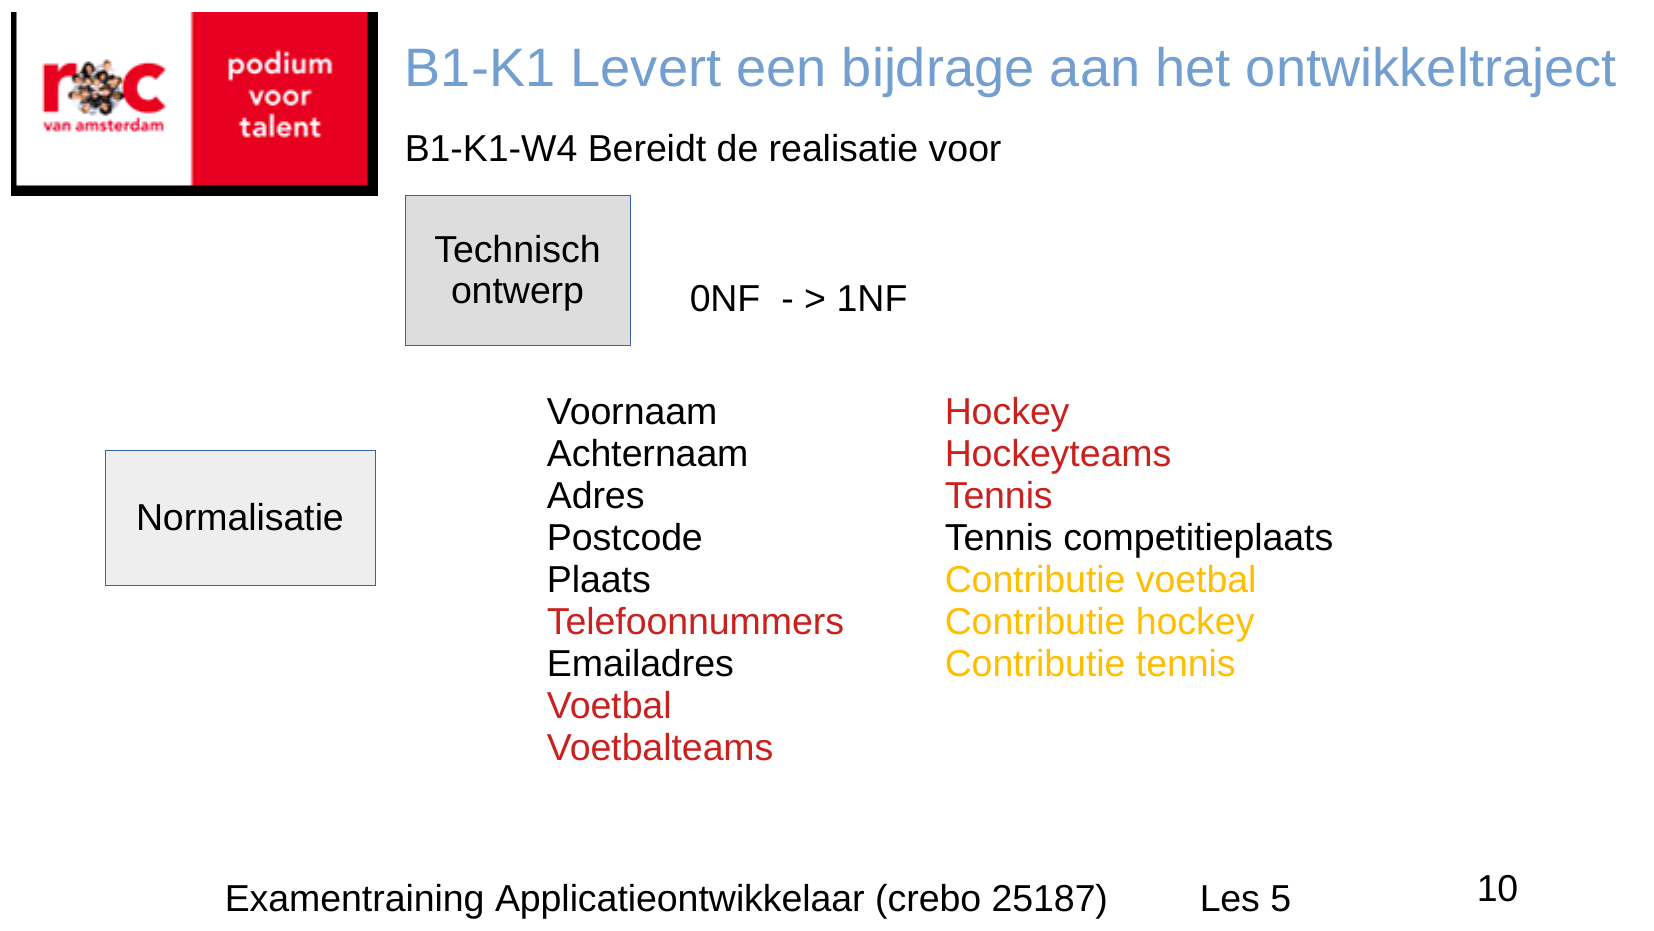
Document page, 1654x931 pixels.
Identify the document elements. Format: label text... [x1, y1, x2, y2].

text_box Les 5 [1185, 870, 1336, 927]
text_box B1-K1 Levert een bijdrage aan het ontwikkeltraject [390, 30, 1654, 166]
text_box Technisch ontwerp [405, 195, 631, 346]
text_box <number> [1462, 860, 1654, 931]
text_box B1-K1-W4 Bereidt de realisatie voor [390, 120, 1486, 219]
text_box Hockey Hockeyteams Tennis Tennis competitieplaats Contributie voetbal Contributie hockey Contributie tennis [930, 383, 1411, 861]
picture [11, 12, 378, 196]
text_box 0NF - > 1NF [675, 270, 1006, 327]
text_box Examentraining Applicatieontwikkelaar (crebo 25187) [210, 870, 1141, 927]
text_box Voornaam Achternaam Adres Postcode Plaats Telefoonnummers Emailadres Voetbal Voetbalteams [532, 383, 916, 861]
text_box Normalisatie [105, 450, 376, 586]
